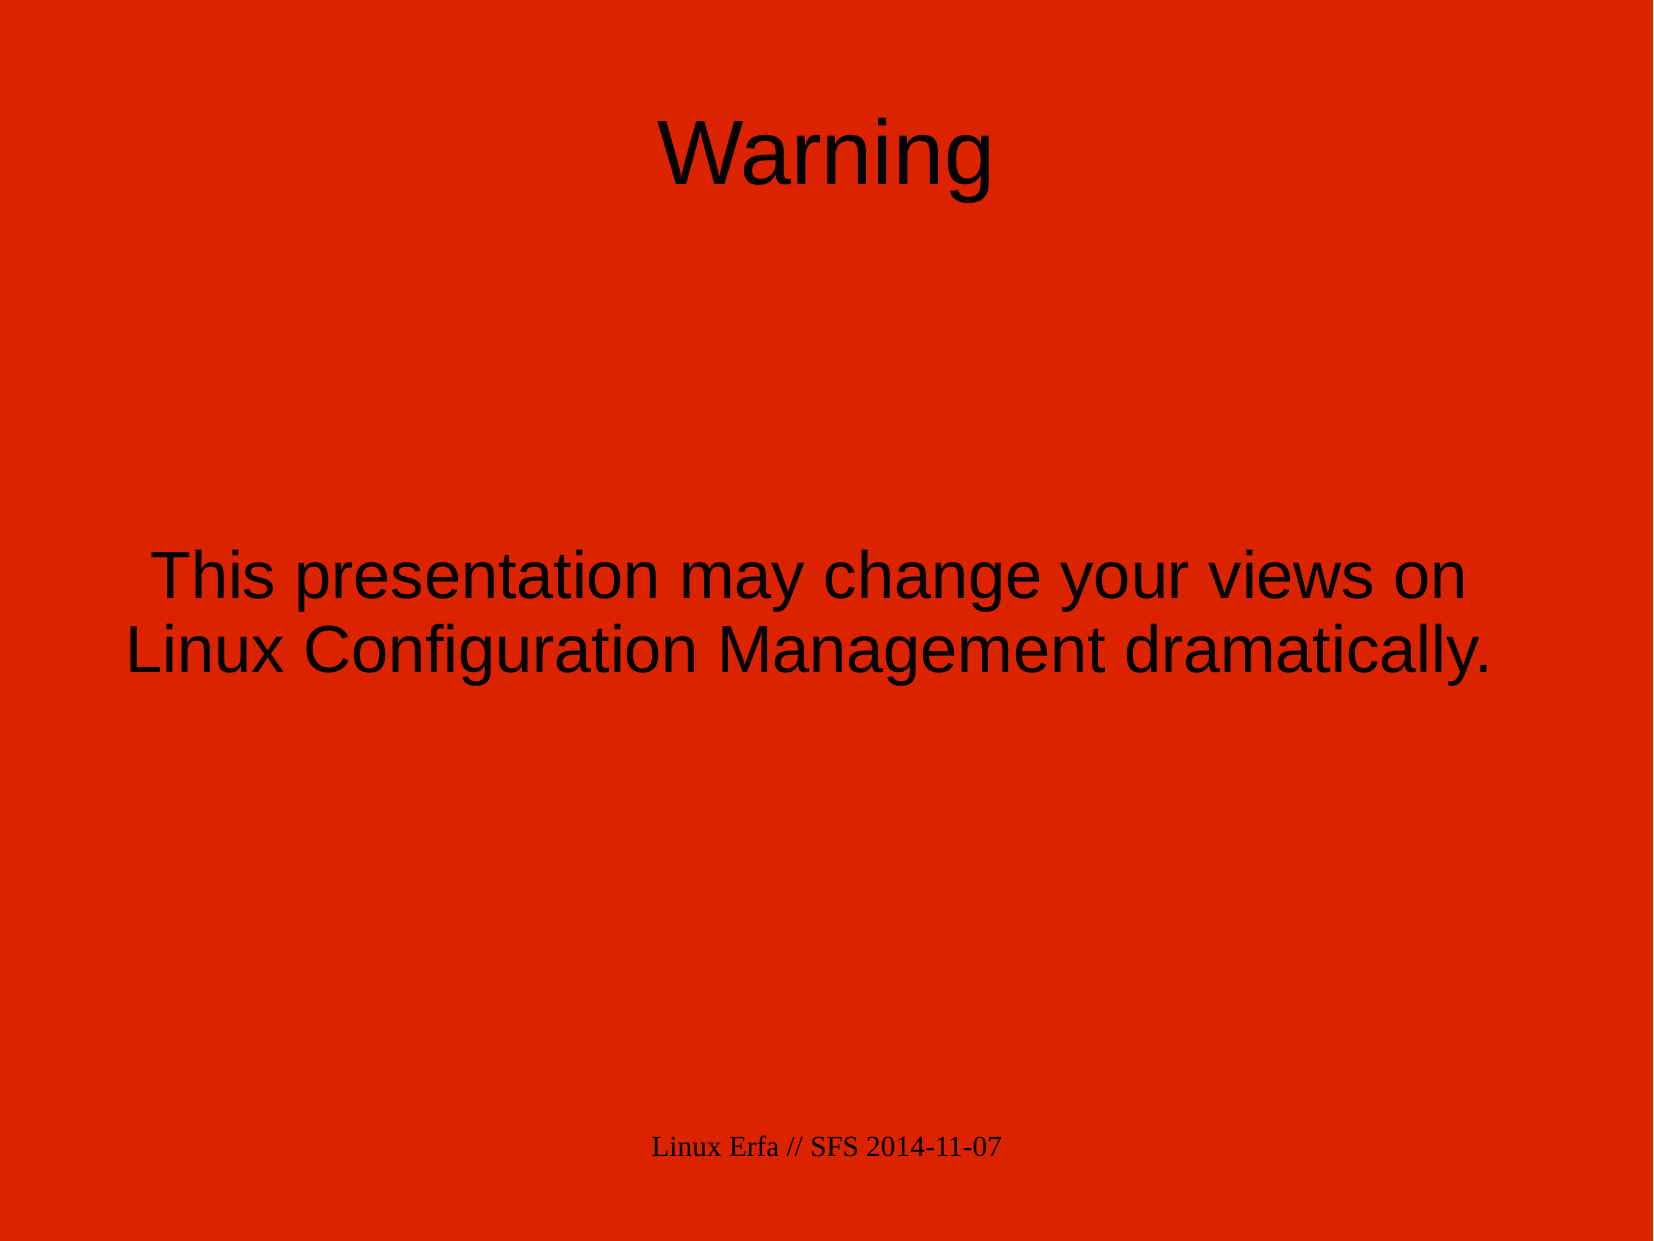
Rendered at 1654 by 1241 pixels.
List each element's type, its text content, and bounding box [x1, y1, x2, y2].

subtitle This presentation may change your views on Linux Configuration Management dramatically. [82, 290, 1538, 1010]
title Warning [82, 49, 1571, 257]
